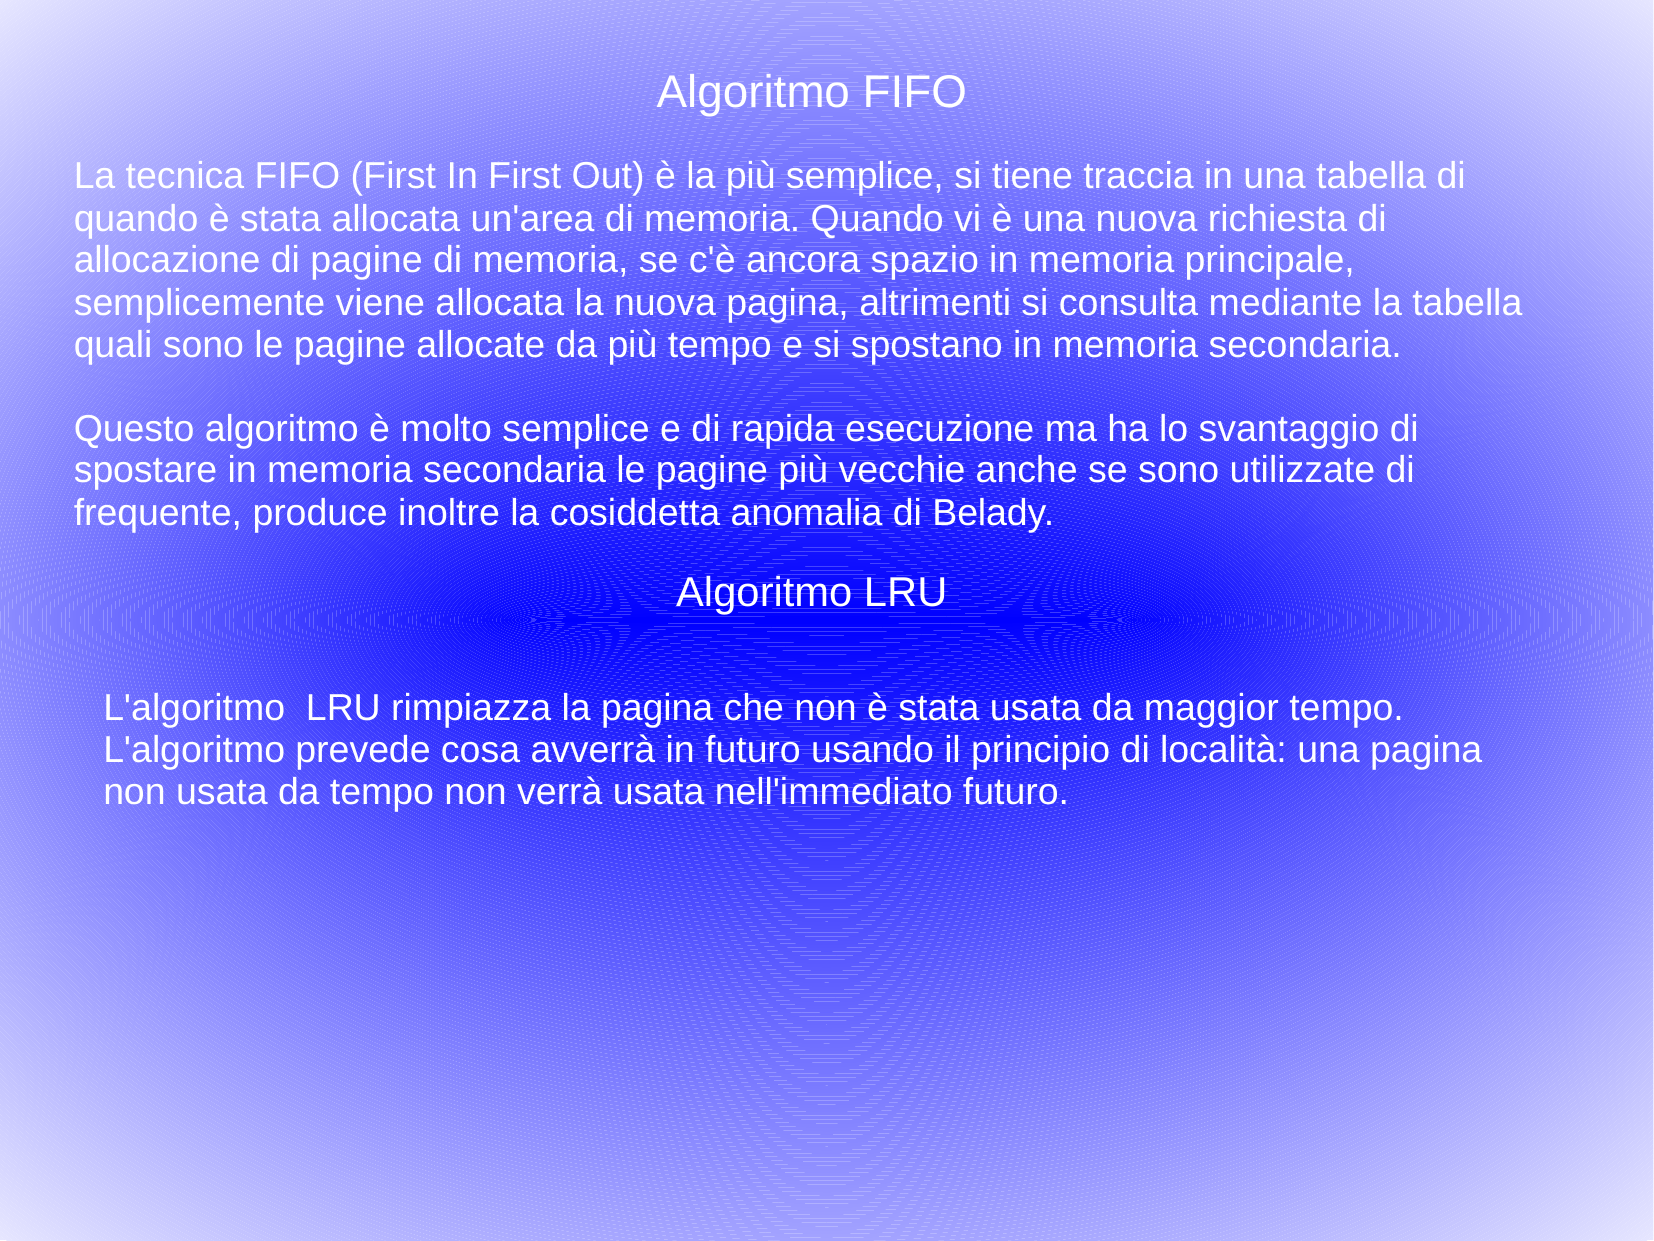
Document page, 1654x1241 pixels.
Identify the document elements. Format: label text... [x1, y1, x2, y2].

text_box L'algoritmo LRU rimpiazza la pagina che non è stata usata da maggior tempo. L'algoritmo prevede cosa avverrà in futuro usando il principio di località: una pagina non usata da tempo non verrà usata nell'immediato futuro. [88, 679, 1565, 821]
text_box La tecnica FIFO (First In First Out) è la più semplice, si tiene traccia in una tabella di quando è stata allocata un'area di memoria. Quando vi è una nuova richiesta di allocazione di pagine di memoria, se c'è ancora spazio in memoria principale, semplicemente viene allocata la nuova pagina, altrimenti si consulta mediante la tabella quali sono le pagine allocate da più tempo e si spostano in memoria secondaria. Questo algoritmo è molto semplice e di rapida esecuzione ma ha lo svantaggio di spostare in memoria secondaria le pagine più vecchie anche se sono utilizzate di frequente, produce inoltre la cosiddetta anomalia di Belady. [59, 147, 1565, 541]
text_box Algoritmo LRU [324, 561, 1300, 623]
text_box Algoritmo FIFO [295, 59, 1329, 125]
